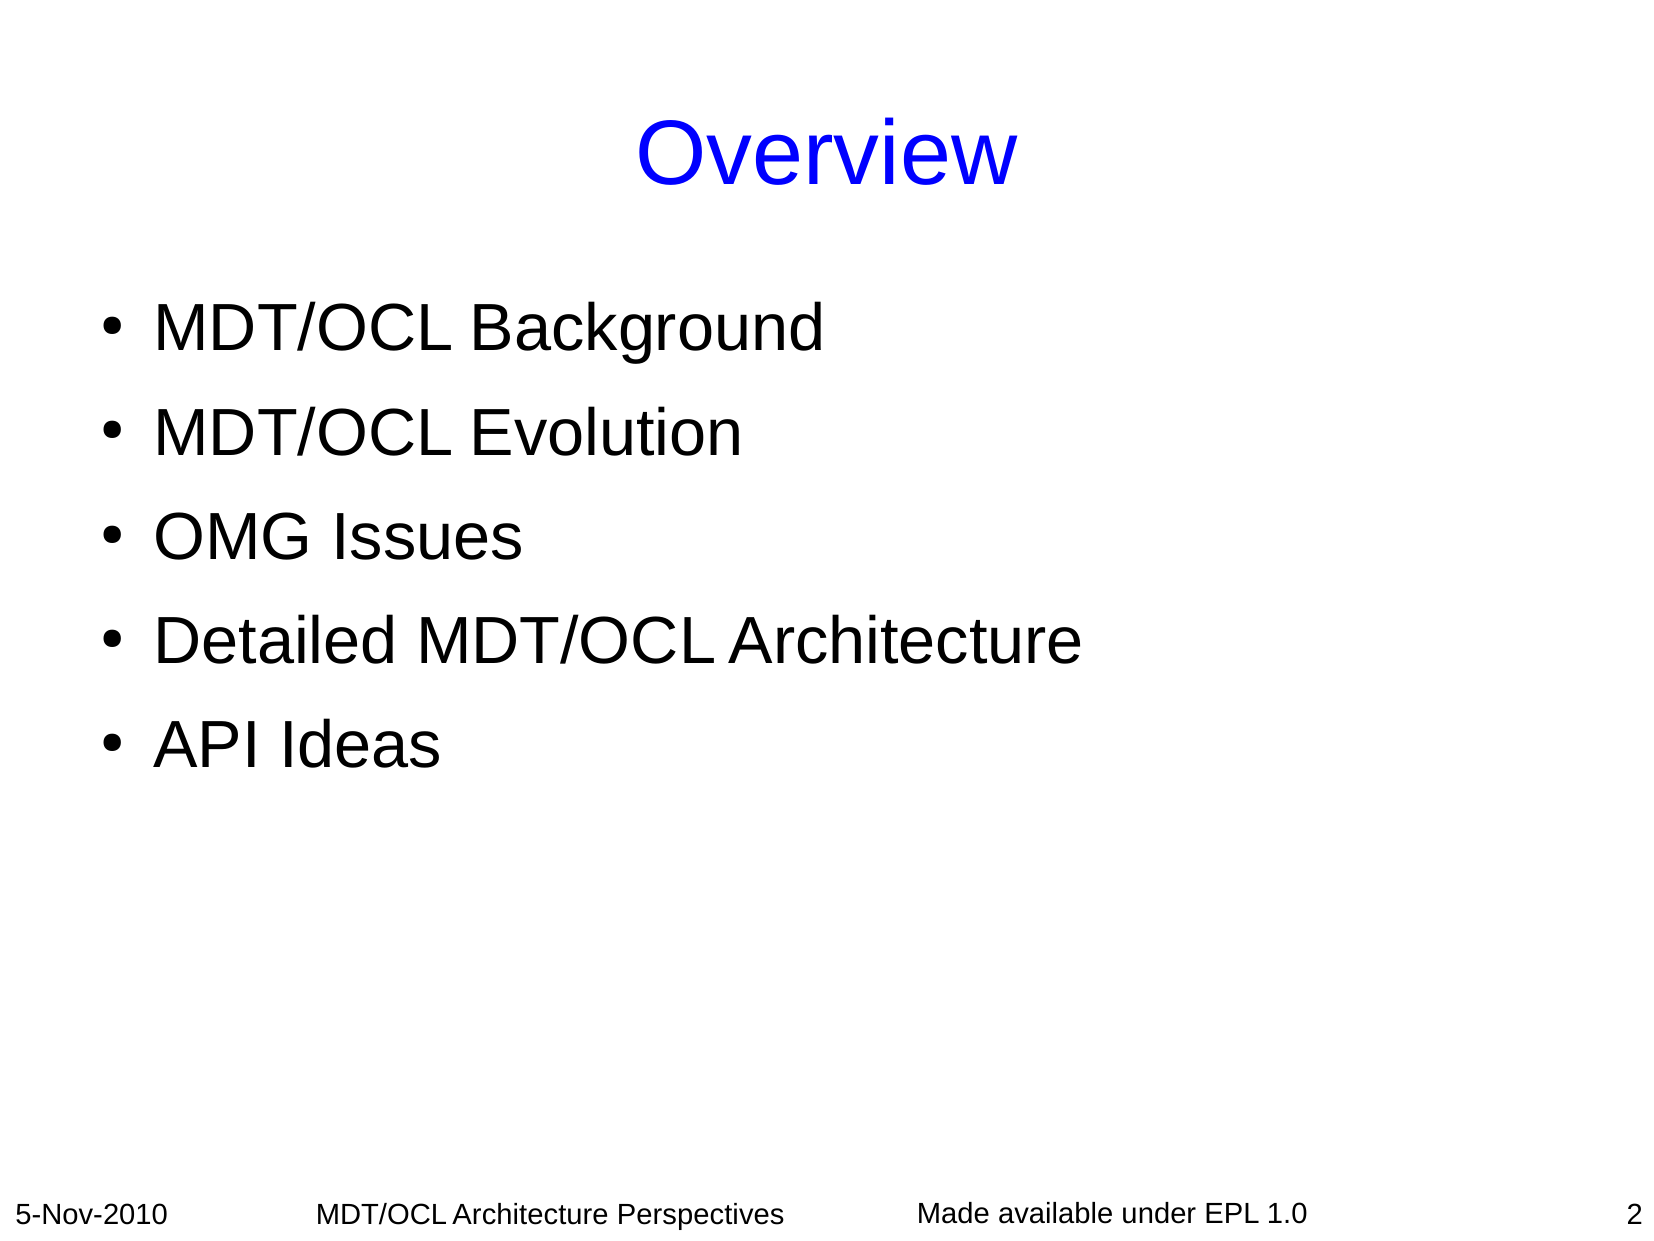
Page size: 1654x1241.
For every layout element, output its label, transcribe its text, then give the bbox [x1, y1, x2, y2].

list MDT/OCL Background MDT/OCL Evolution OMG Issues Detailed MDT/OCL Architecture API Ideas [82, 290, 1571, 1109]
title Overview [82, 49, 1571, 257]
